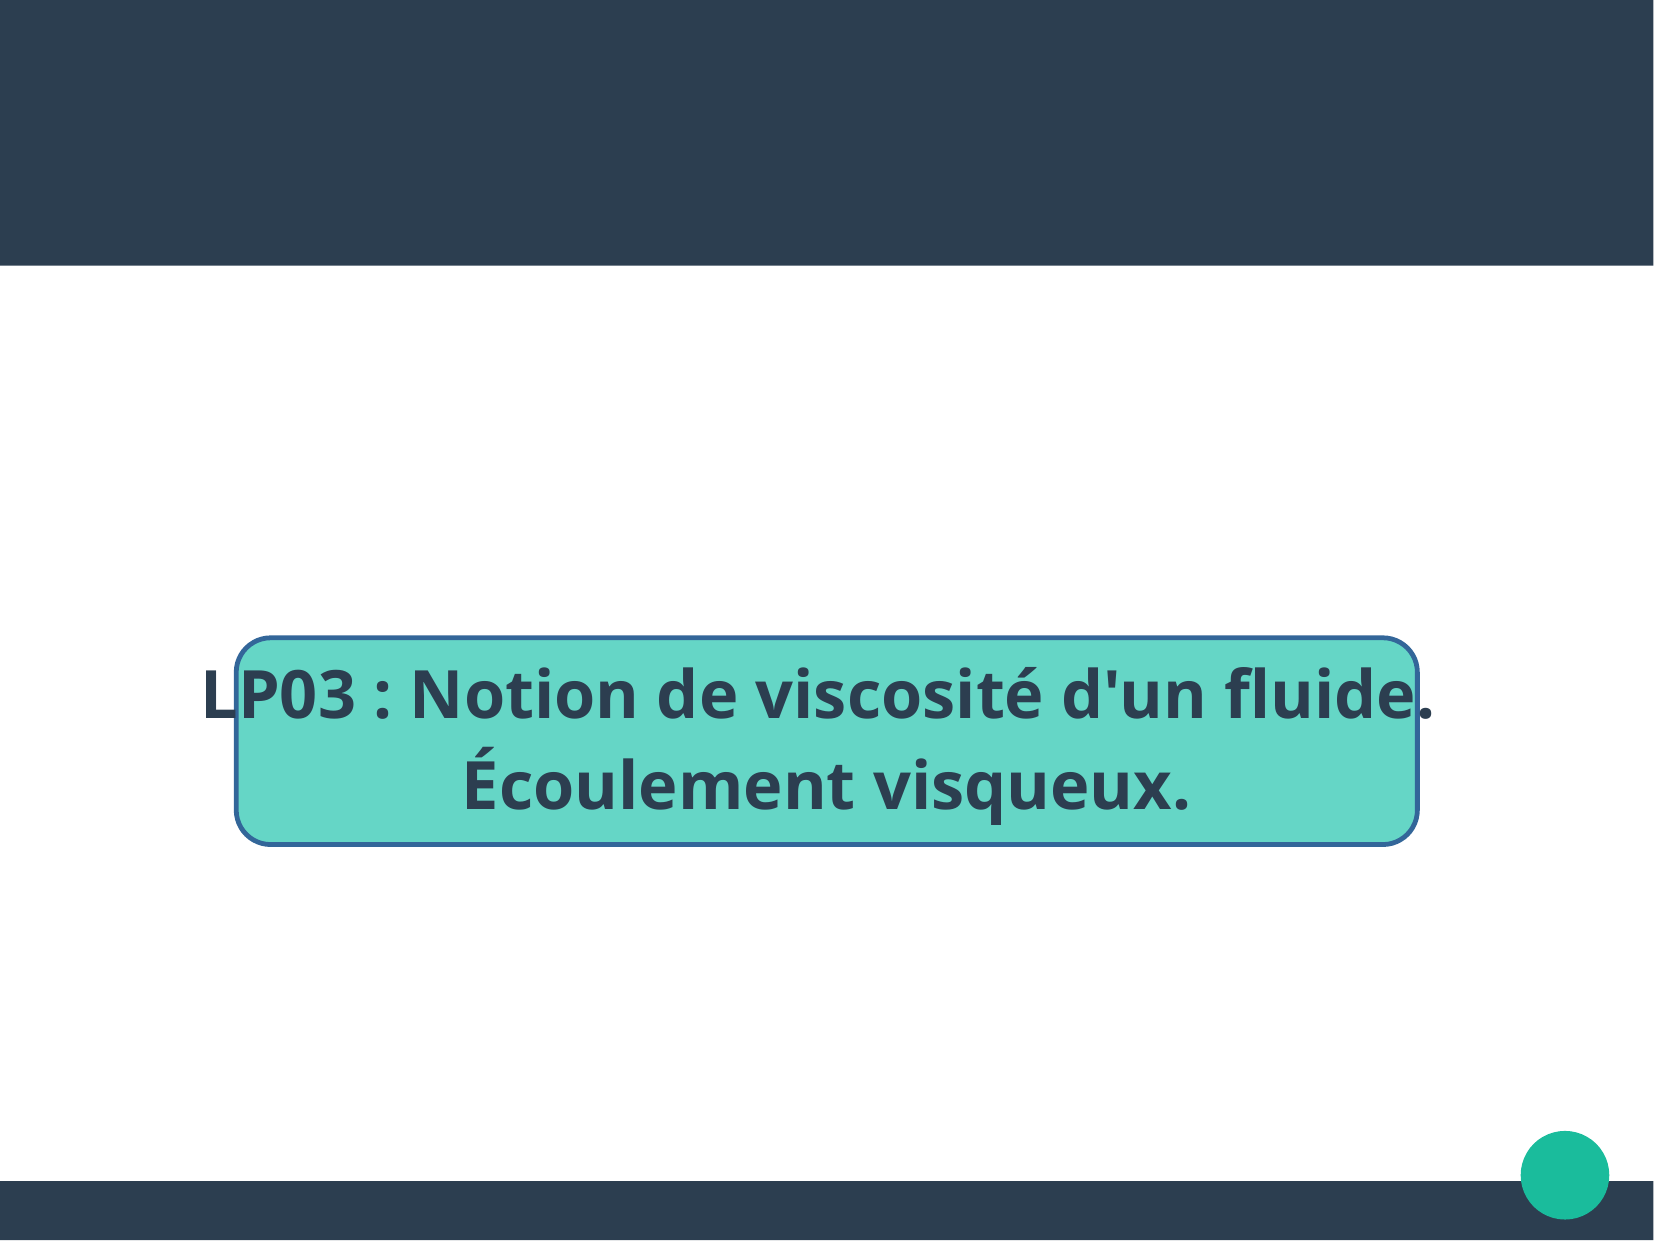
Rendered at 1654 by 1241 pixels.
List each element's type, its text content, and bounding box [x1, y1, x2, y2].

subtitle LP03 : Notion de viscosité d'un fluide. Écoulement visqueux. [59, 324, 1595, 1152]
